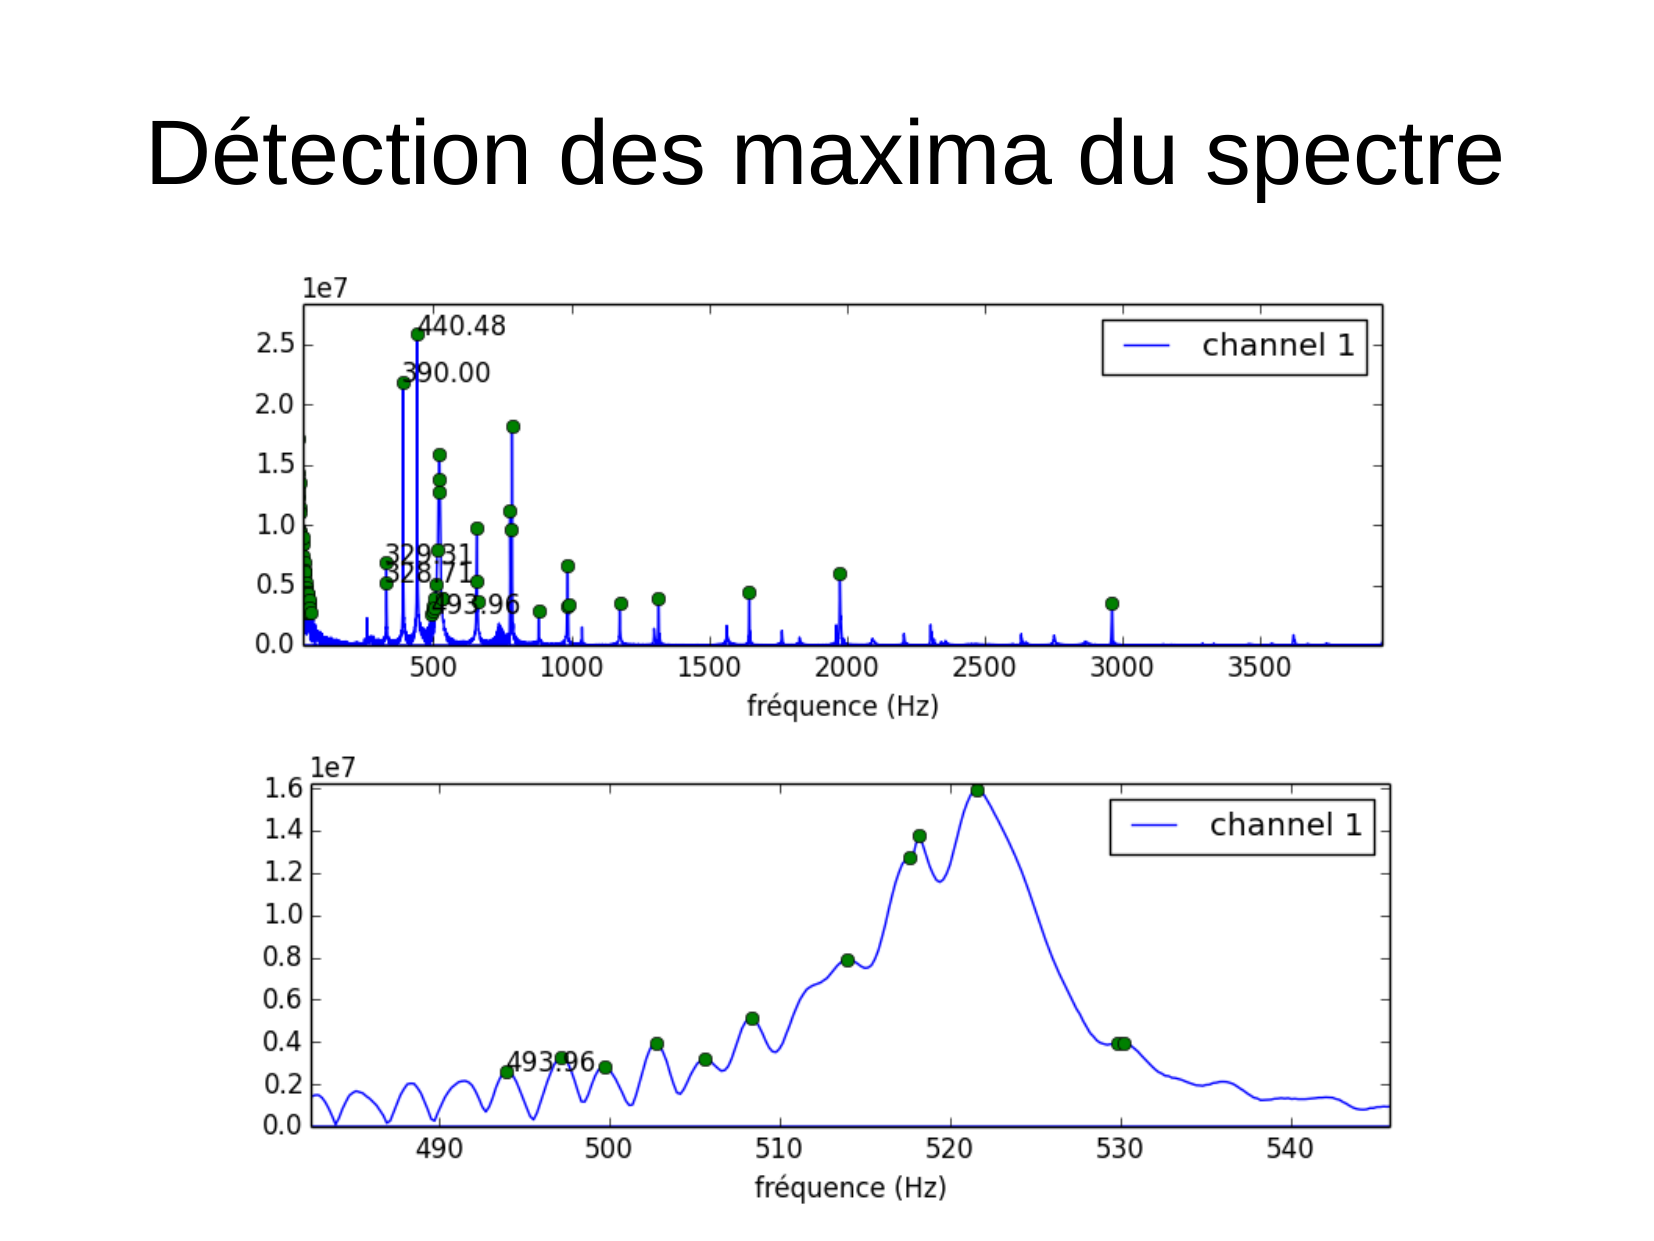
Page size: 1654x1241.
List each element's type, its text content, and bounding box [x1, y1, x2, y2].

title Détection des maxima du spectre [82, 49, 1571, 257]
picture [236, 738, 1407, 1223]
picture [236, 265, 1401, 727]
